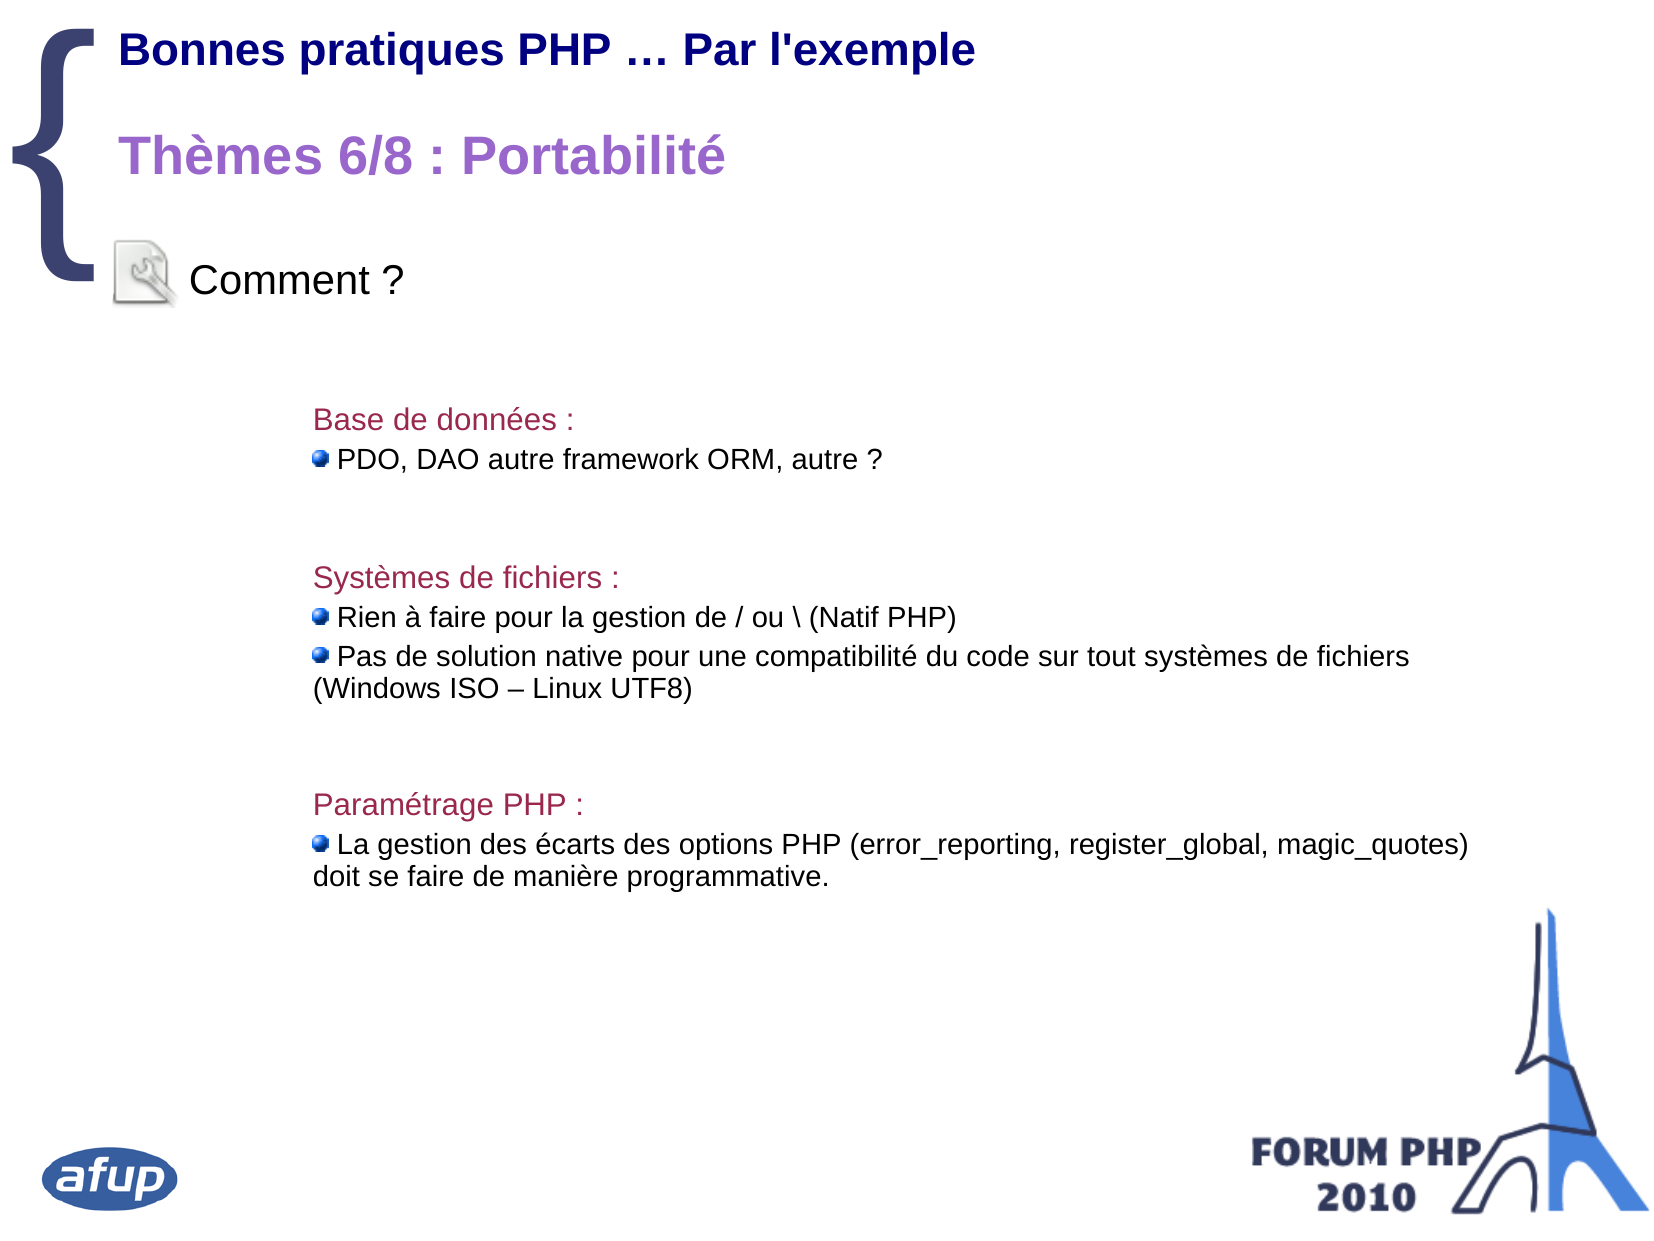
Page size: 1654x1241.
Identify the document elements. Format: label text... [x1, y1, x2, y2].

subtitle Comment ? [188, 206, 1624, 355]
picture [112, 236, 184, 308]
picture [1240, 872, 1650, 1241]
picture [41, 1146, 178, 1211]
title Bonnes pratiques PHP … Par l'exemple Thèmes 6/8 : Portabilité [118, 9, 1625, 202]
text_box Base de données : PDO, DAO autre framework ORM, autre ? Systèmes de fichiers : Rien à faire pour la gestion de / ou \ (Natif PHP) Pas de solution native pour une compatibilité du code sur tout systèmes de fichiers (Windows ISO – Linux UTF8) Paramétrage PHP : La gestion des écarts des options PHP (error_reporting, register_global, magic_quotes) doit se faire de manière programmative. [312, 360, 1477, 893]
